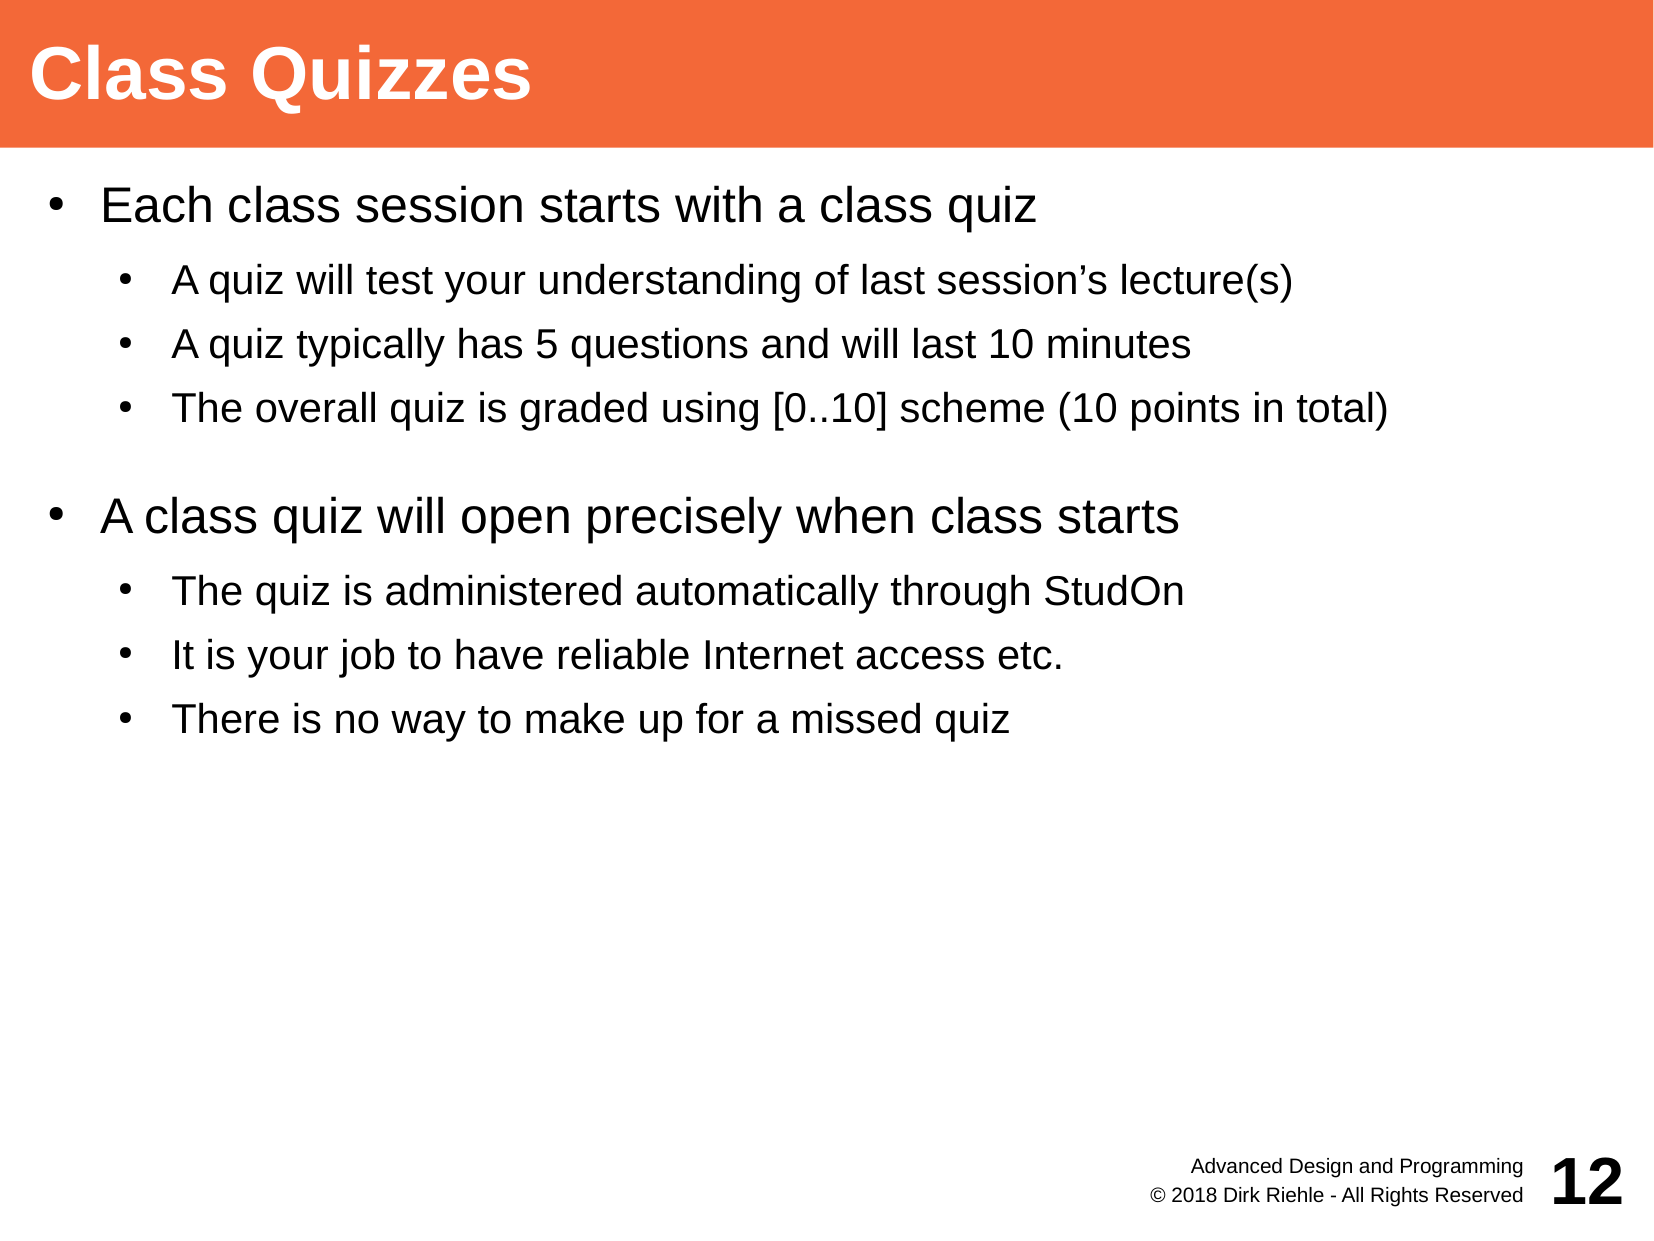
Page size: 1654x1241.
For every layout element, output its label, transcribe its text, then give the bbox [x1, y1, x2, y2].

title Class Quizzes [0, 0, 1654, 148]
list Each class session starts with a class quiz A quiz will test your understanding of last session’s lecture(s) A quiz typically has 5 questions and will last 10 minutes The overall quiz is graded using [0..10] scheme (10 points in total) A class quiz will open precisely when class starts The quiz is administered automatically through StudOn It is your job to have reliable Internet access etc. There is no way to make up for a missed quiz [29, 177, 1625, 1063]
